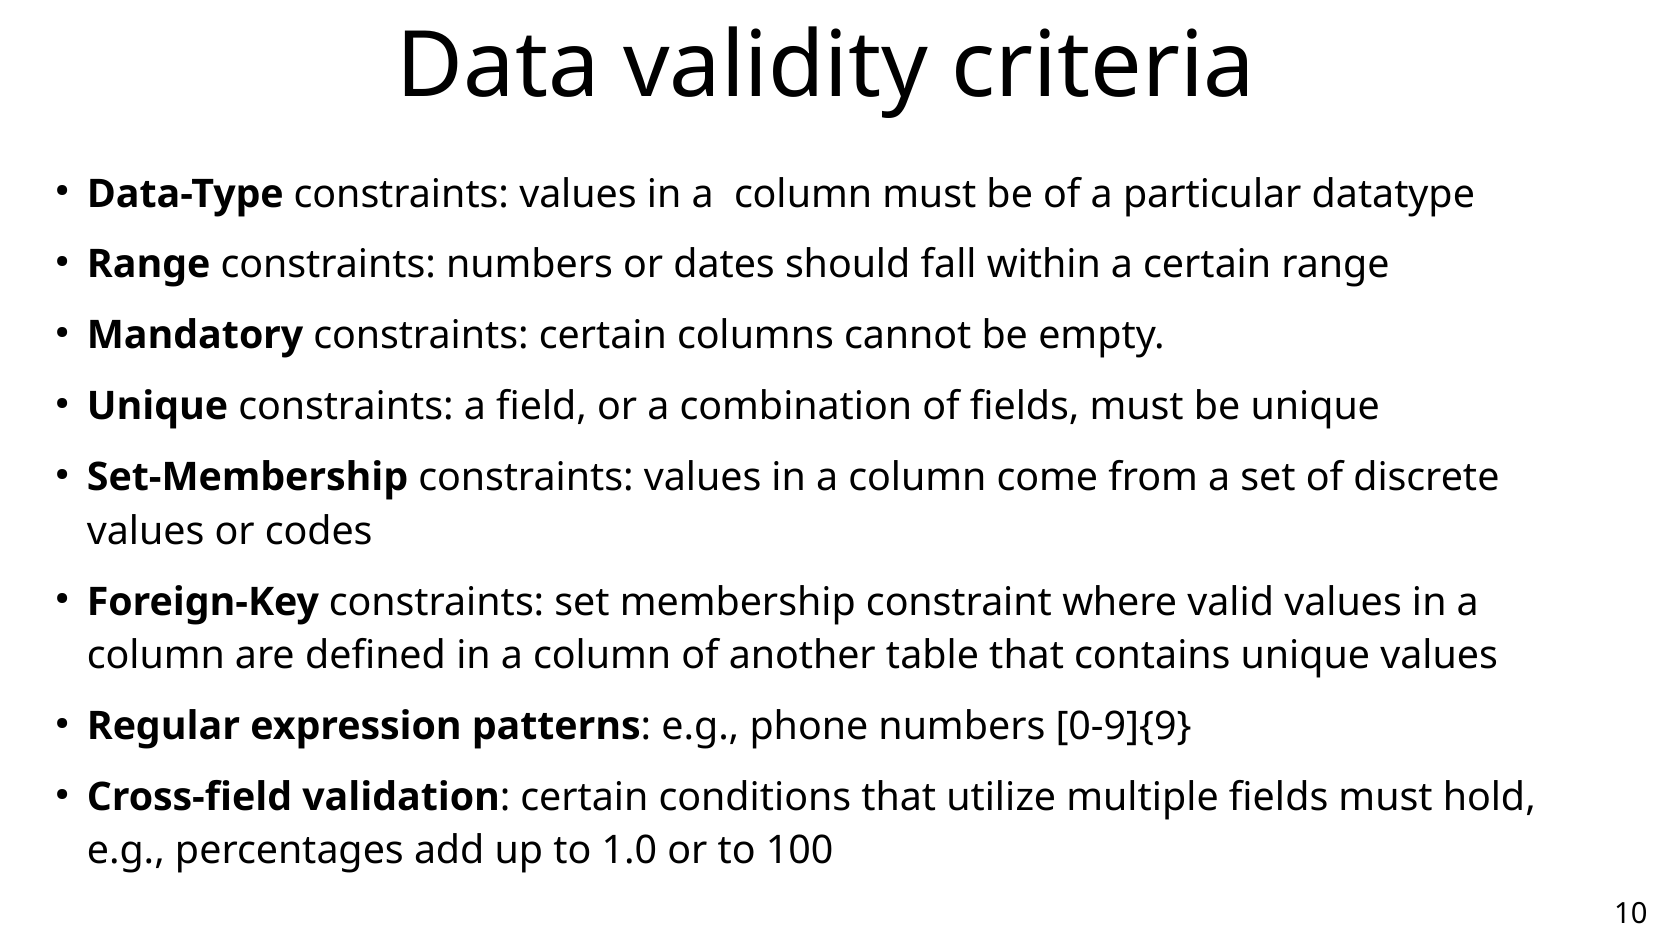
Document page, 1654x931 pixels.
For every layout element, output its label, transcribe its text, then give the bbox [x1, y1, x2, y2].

title Data validity criteria [82, 1, 1571, 121]
list Data-Type constraints: values in a column must be of a particular datatype Range constraints: numbers or dates should fall within a certain range Mandatory constraints: certain columns cannot be empty. Unique constraints: a field, or a combination of fields, must be unique Set-Membership constraints: values in a column come from a set of discrete values or codes Foreign-Key constraints: set membership constraint where valid values in a column are defined in a column of another table that contains unique values Regular expression patterns: e.g., phone numbers [0-9]{9} Cross-field validation: certain conditions that utilize multiple fields must hold, e.g., percentages add up to 1.0 or to 100 [45, 165, 1606, 886]
